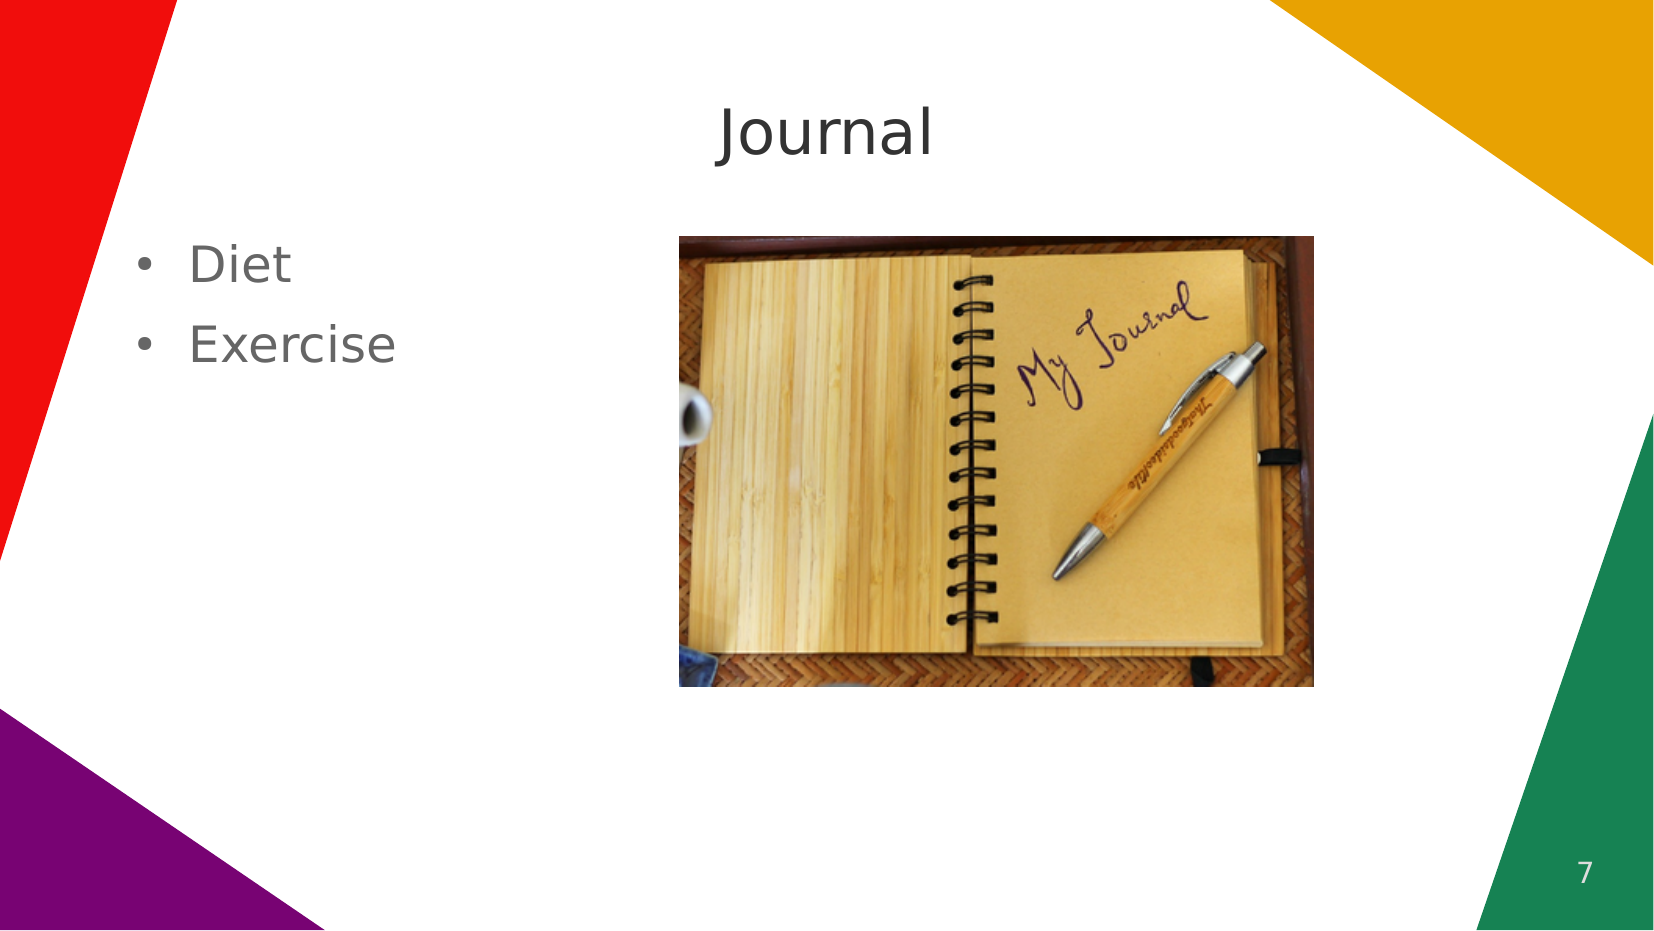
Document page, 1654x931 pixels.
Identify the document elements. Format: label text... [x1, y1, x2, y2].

title Journal [118, 59, 1536, 207]
list Diet Exercise [118, 236, 1536, 827]
